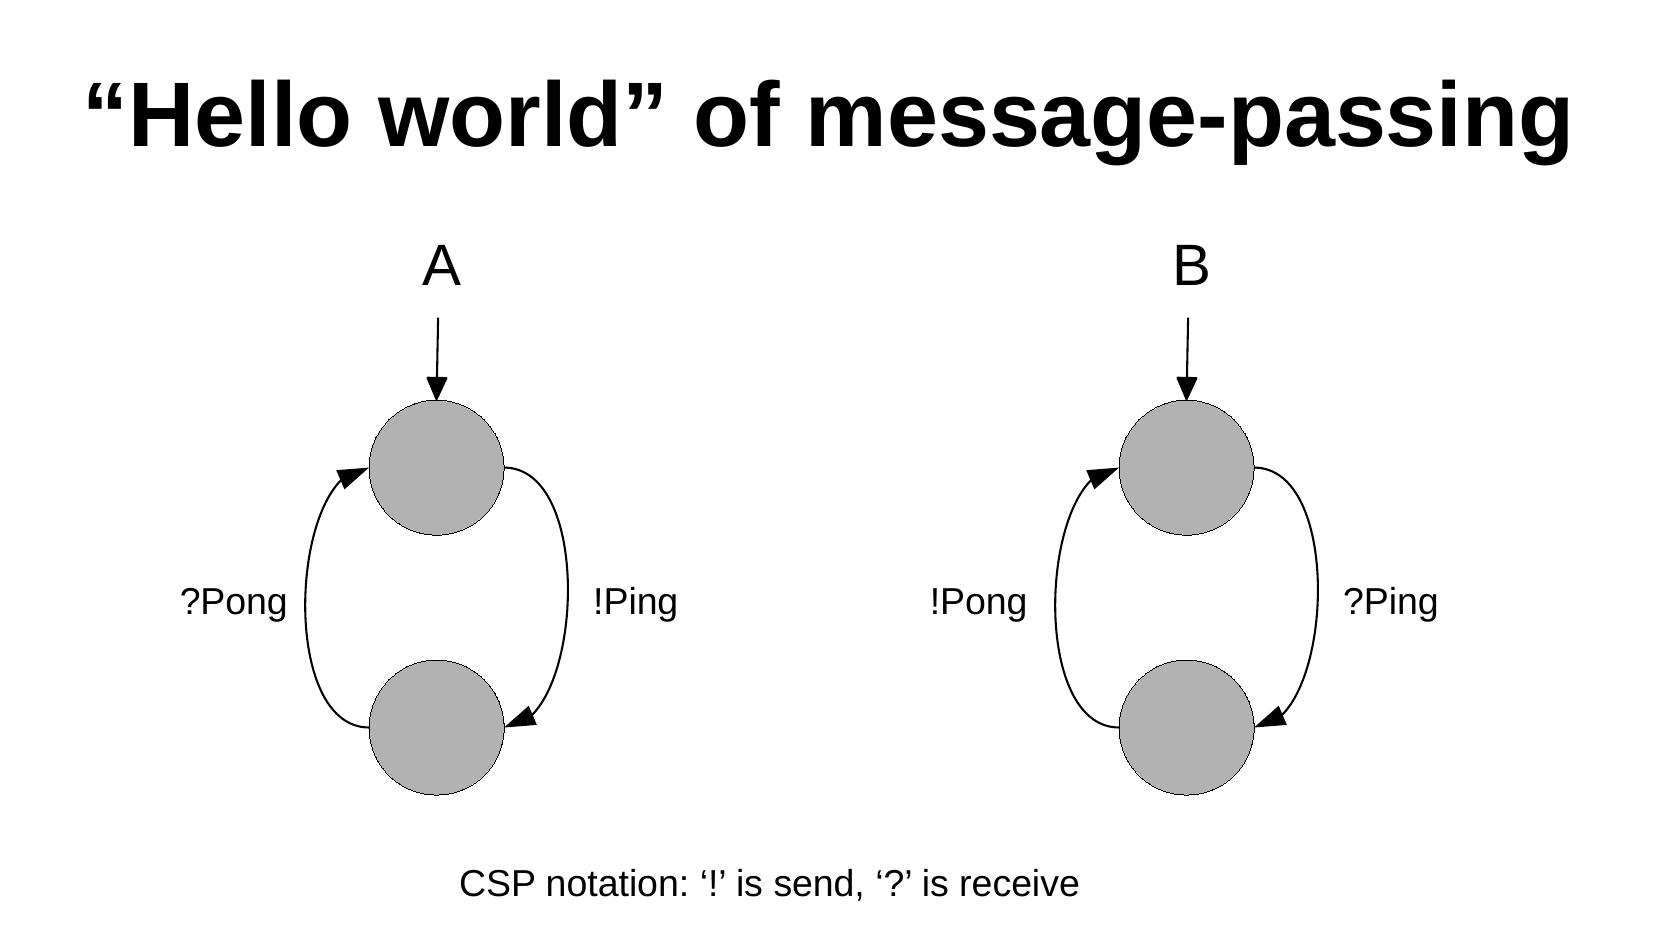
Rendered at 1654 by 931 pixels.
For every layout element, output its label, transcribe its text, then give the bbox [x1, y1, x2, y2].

text_box [369, 400, 505, 536]
text_box ?Ping [1328, 573, 1454, 631]
text_box CSP notation: ‘!’ is send, ‘?’ is receive [444, 855, 1096, 912]
text_box [1119, 400, 1255, 536]
text_box !Ping [578, 573, 694, 631]
title “Hello world” of message-passing [82, 12, 1606, 218]
text_box B [1157, 225, 1226, 305]
text_box ?Pong [165, 573, 303, 631]
text_box [1119, 660, 1255, 796]
text_box [369, 660, 505, 796]
text_box !Pong [915, 573, 1043, 631]
text_box A [407, 225, 476, 305]
